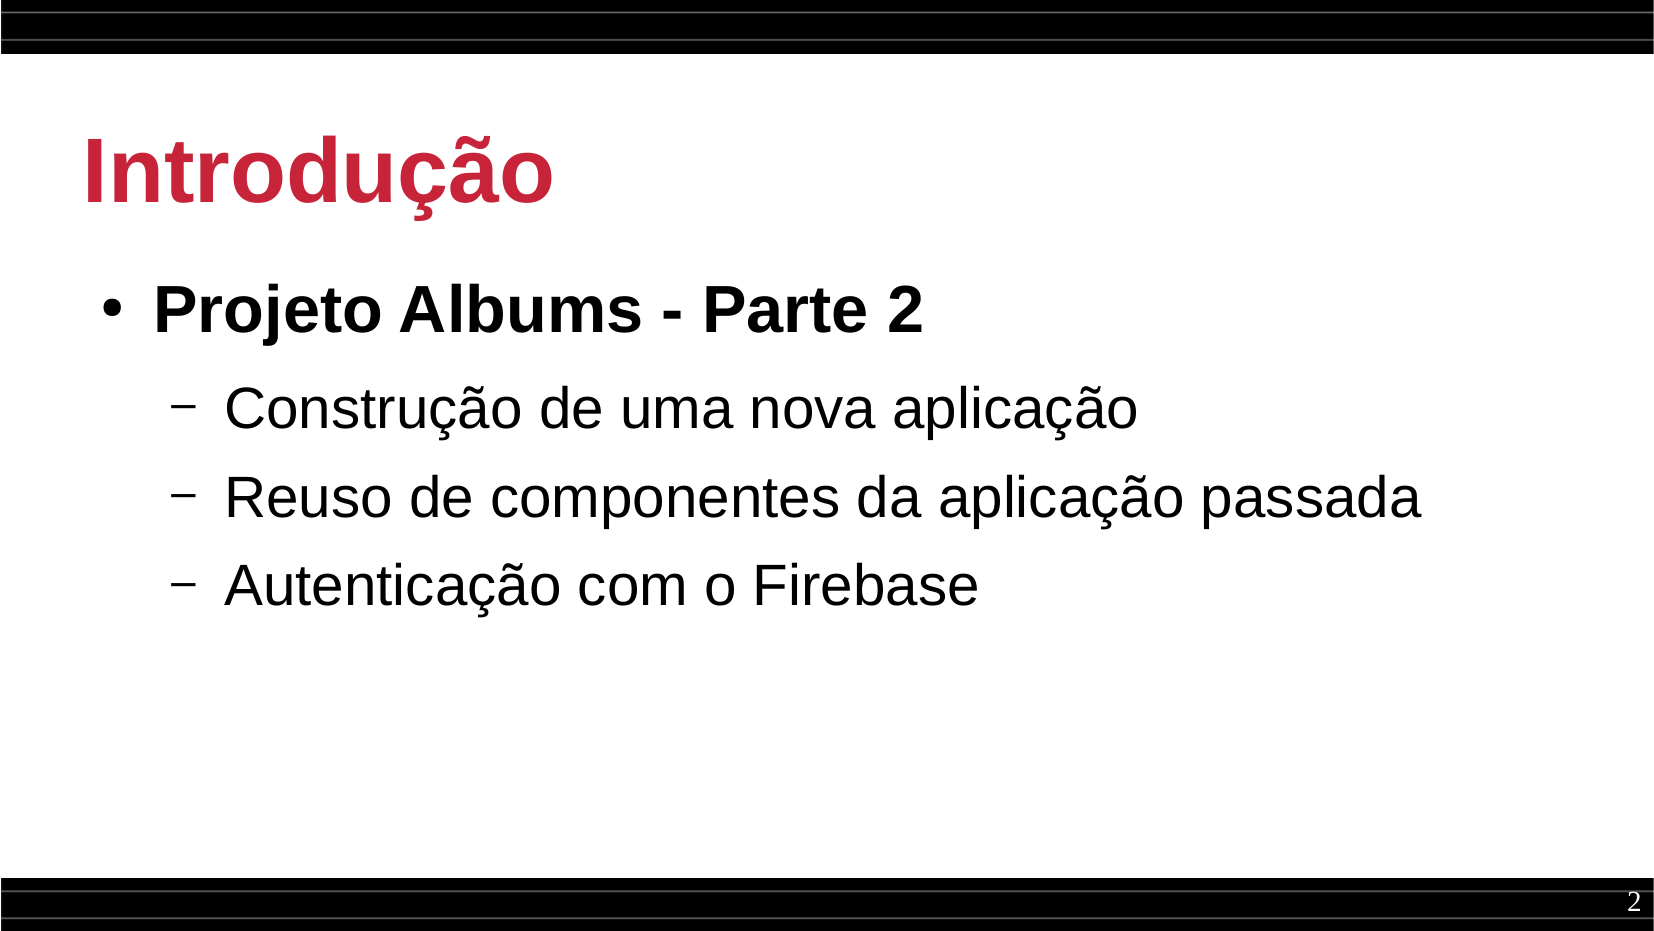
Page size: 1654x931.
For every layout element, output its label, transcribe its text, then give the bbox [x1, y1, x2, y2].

title Introdução [82, 92, 1571, 249]
picture [1, 878, 1654, 931]
picture [1, 0, 1654, 54]
list Projeto Albums - Parte 2 Construção de uma nova aplicação Reuso de componentes da aplicação passada Autenticação com o Firebase [82, 271, 1571, 851]
